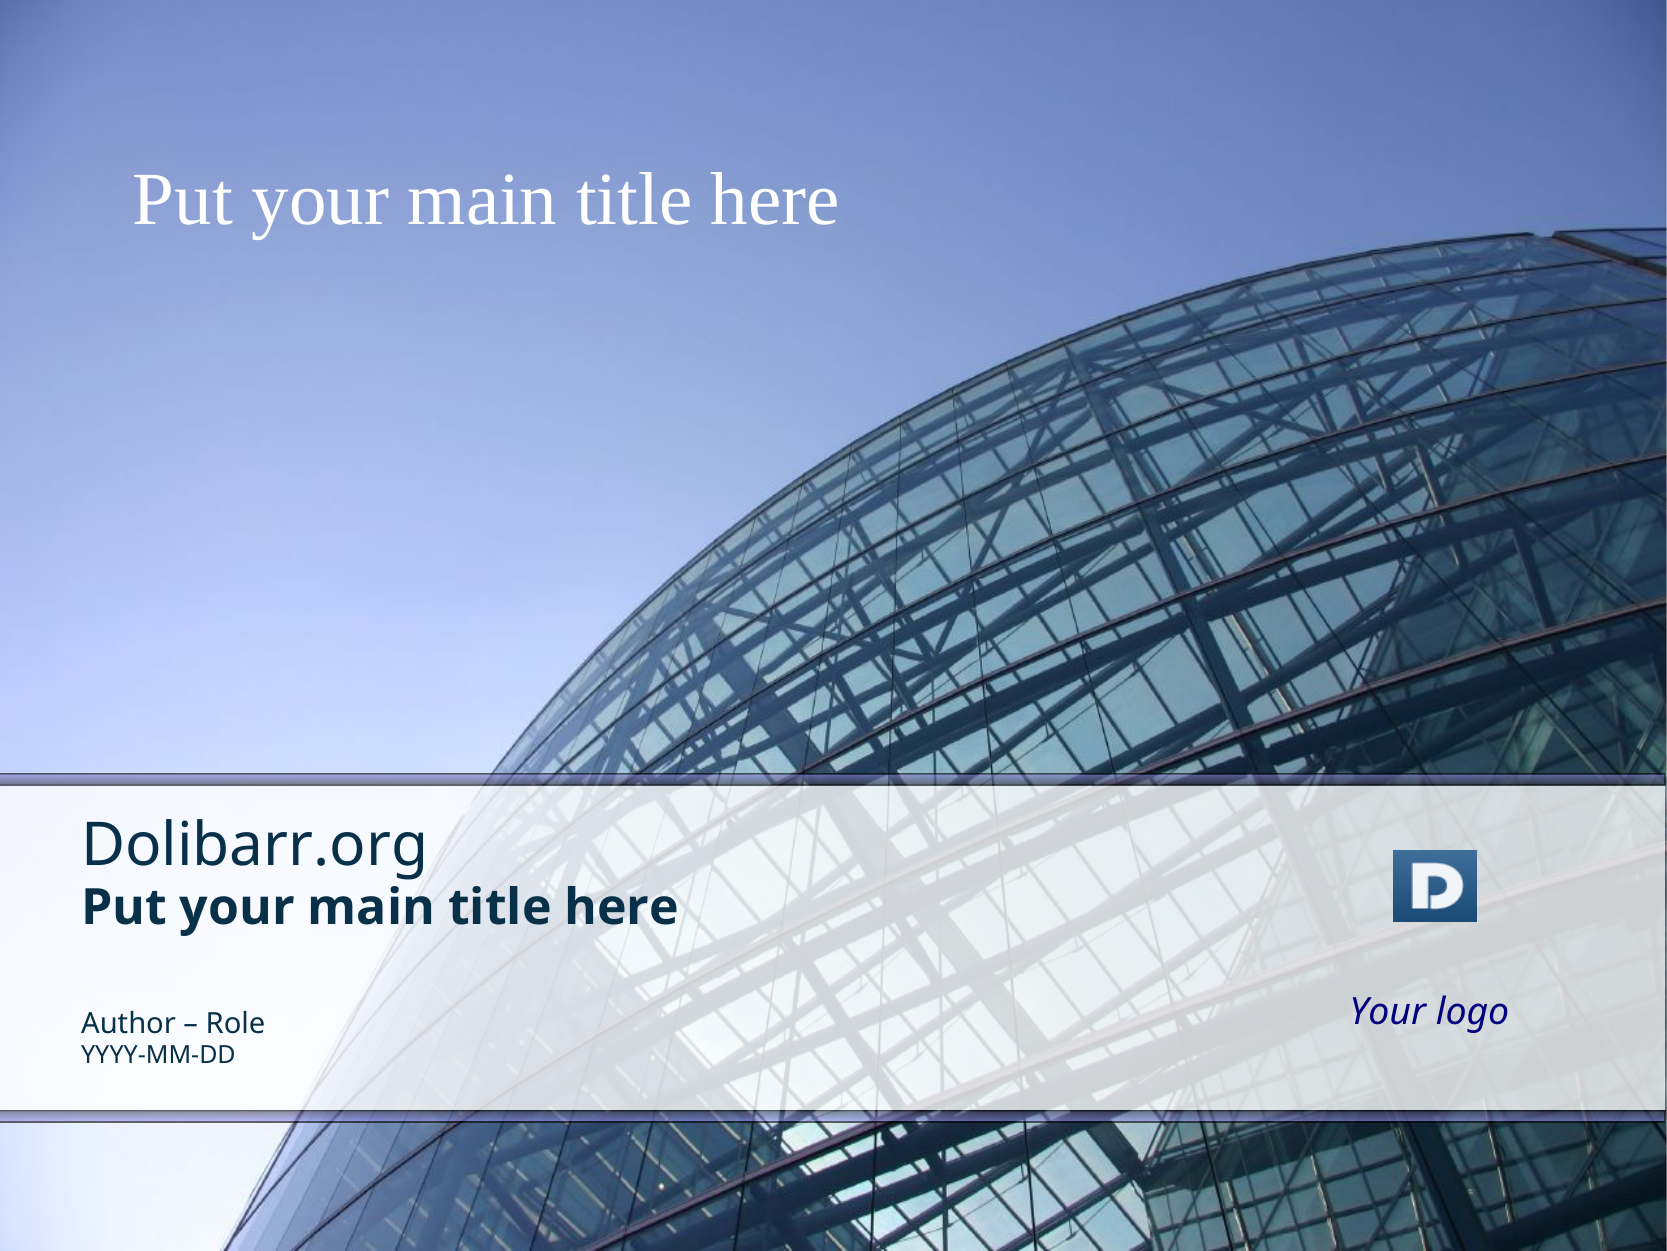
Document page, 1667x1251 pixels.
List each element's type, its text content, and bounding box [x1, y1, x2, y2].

picture [0, 0, 1667, 1251]
text_box Your logo [1334, 979, 1543, 1040]
text_box Dolibarr.org Put your main title here Author – Role YYYY-MM-DD [80, 810, 1602, 1070]
text_box [0, 773, 1666, 1123]
text_box Put your main title here [118, 141, 856, 247]
picture [1393, 850, 1477, 922]
